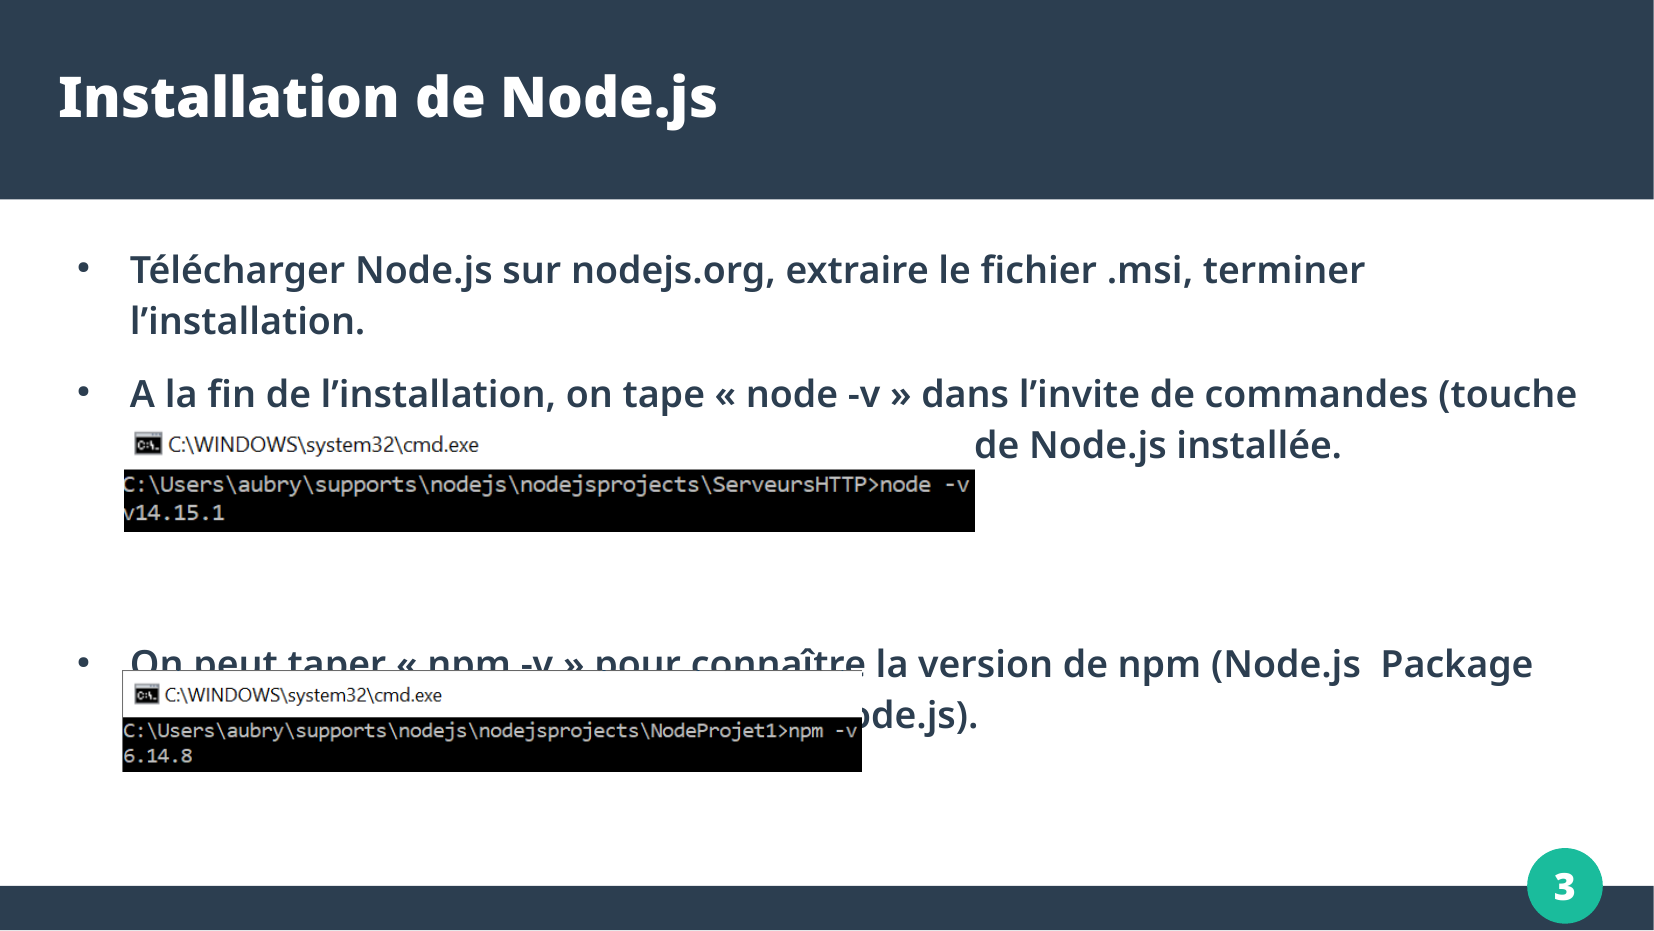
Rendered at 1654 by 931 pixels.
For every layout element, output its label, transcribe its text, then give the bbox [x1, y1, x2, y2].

list Télécharger Node.js sur nodejs.org, extraire le fichier .msi, terminer l’installation. A la fin de l’installation, on tape « node -v » dans l’invite de commandes (touche Windows+R, puis cmd) pour vérifier la version de Node.js installée. On peut taper « npm -v » pour connaître la version de npm (Node.js Package Manager, gestionnaire de paquets de Node.js). [59, 243, 1595, 864]
picture [124, 419, 975, 532]
picture [122, 670, 862, 772]
title Installation de Node.js [59, 37, 1595, 155]
